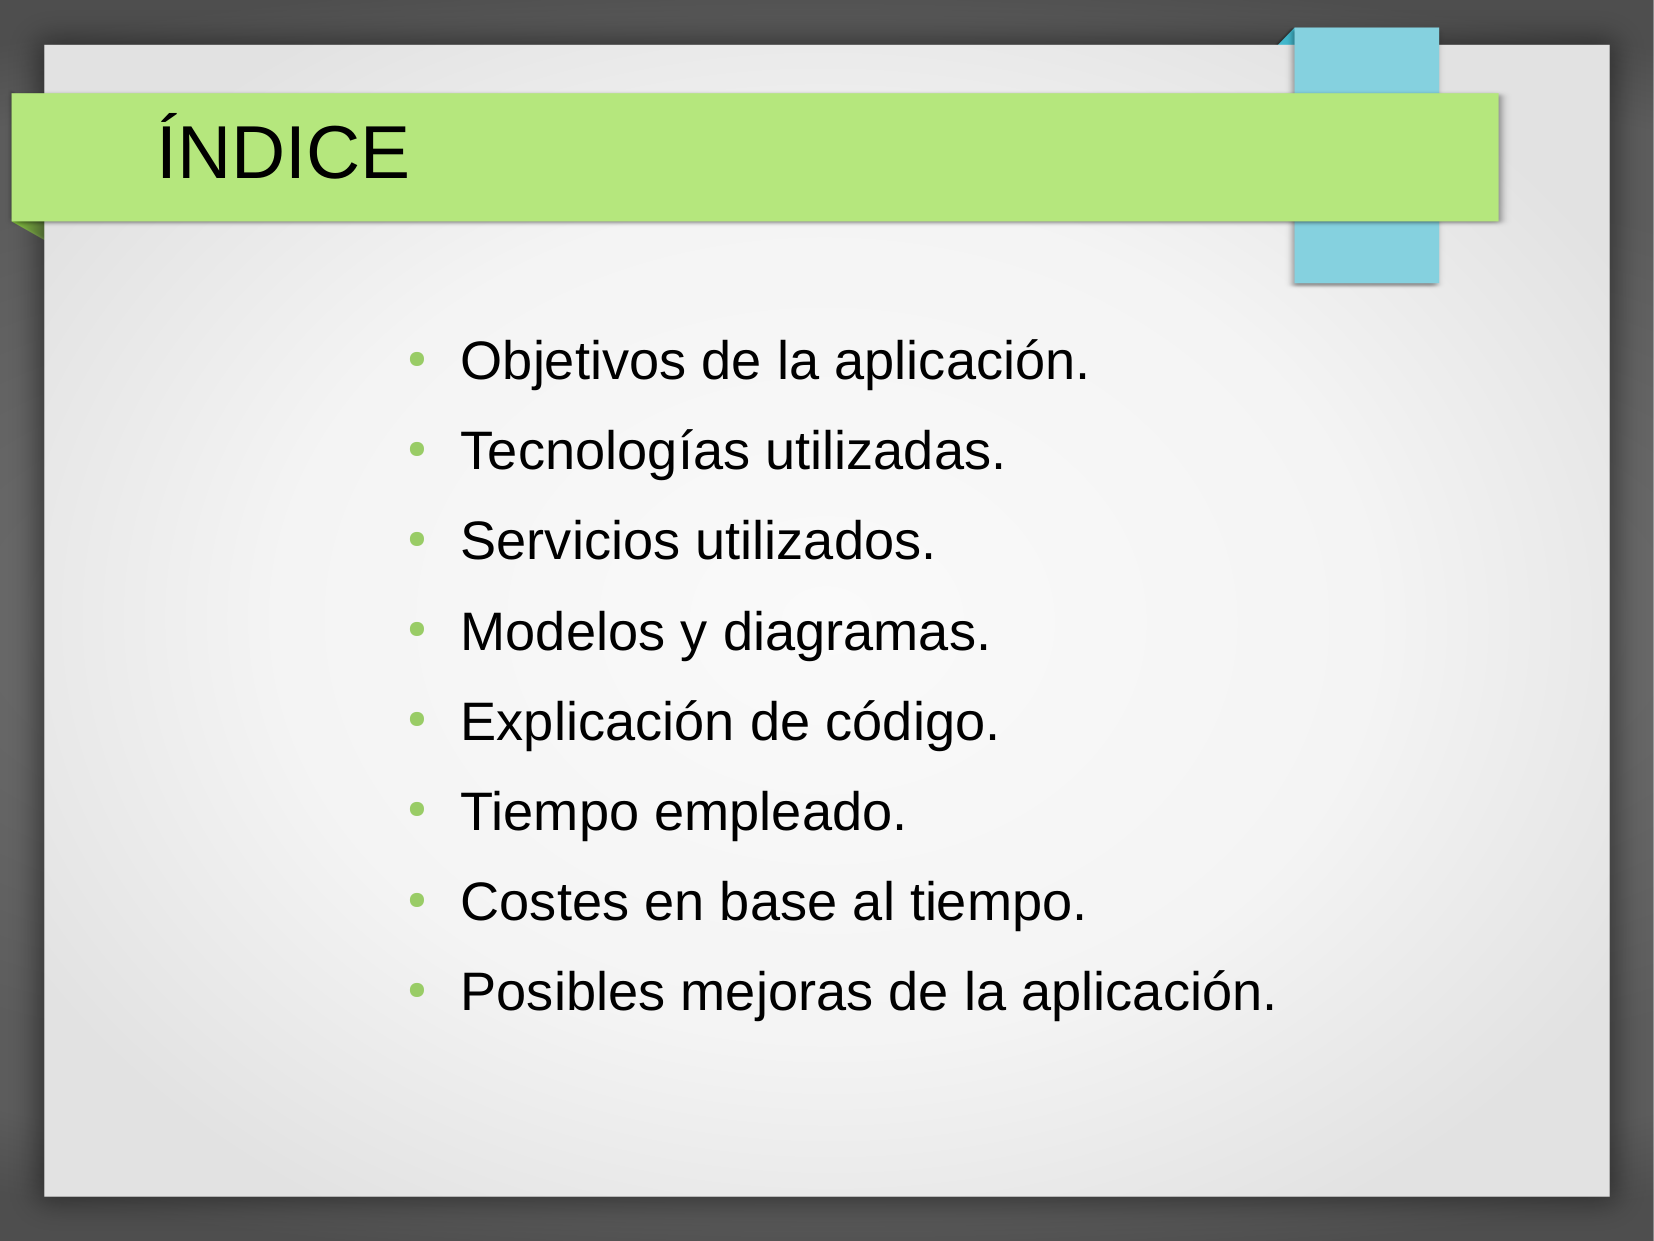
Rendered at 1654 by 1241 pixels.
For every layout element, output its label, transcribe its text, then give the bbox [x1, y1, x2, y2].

title ÍNDICE [82, 49, 1571, 257]
picture [0, 0, 1654, 1241]
list Objetivos de la aplicación. Tecnologías utilizadas. Servicios utilizados. Modelos y diagramas. Explicación de código. Tiempo empleado. Costes en base al tiempo. Posibles mejoras de la aplicación. [389, 330, 1441, 1050]
